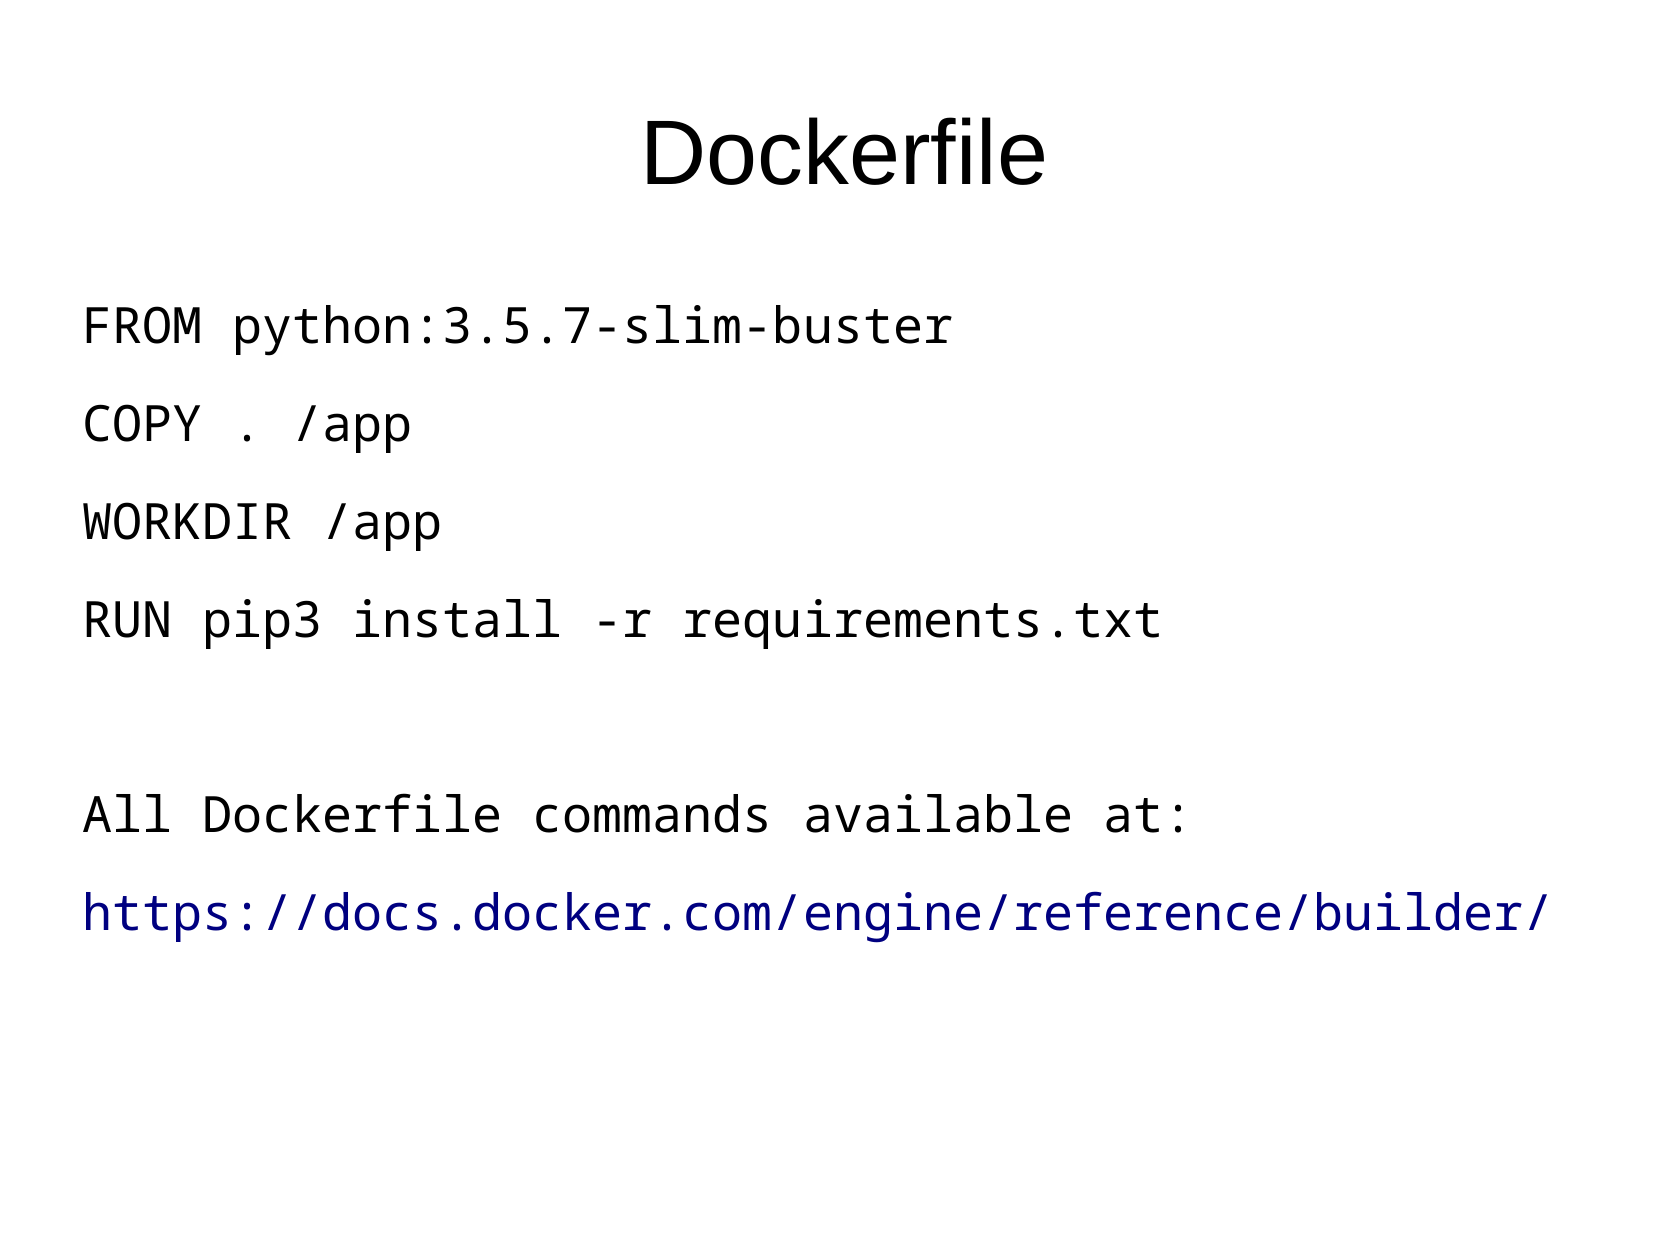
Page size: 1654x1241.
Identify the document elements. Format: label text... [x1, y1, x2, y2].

title Dockerfile [82, 49, 1571, 257]
list FROM python:3.5.7-slim-buster COPY . /app WORKDIR /app RUN pip3 install -r requirements.txt All Dockerfile commands available at: https://docs.docker.com/engine/reference/builder/ [82, 290, 1571, 1010]
